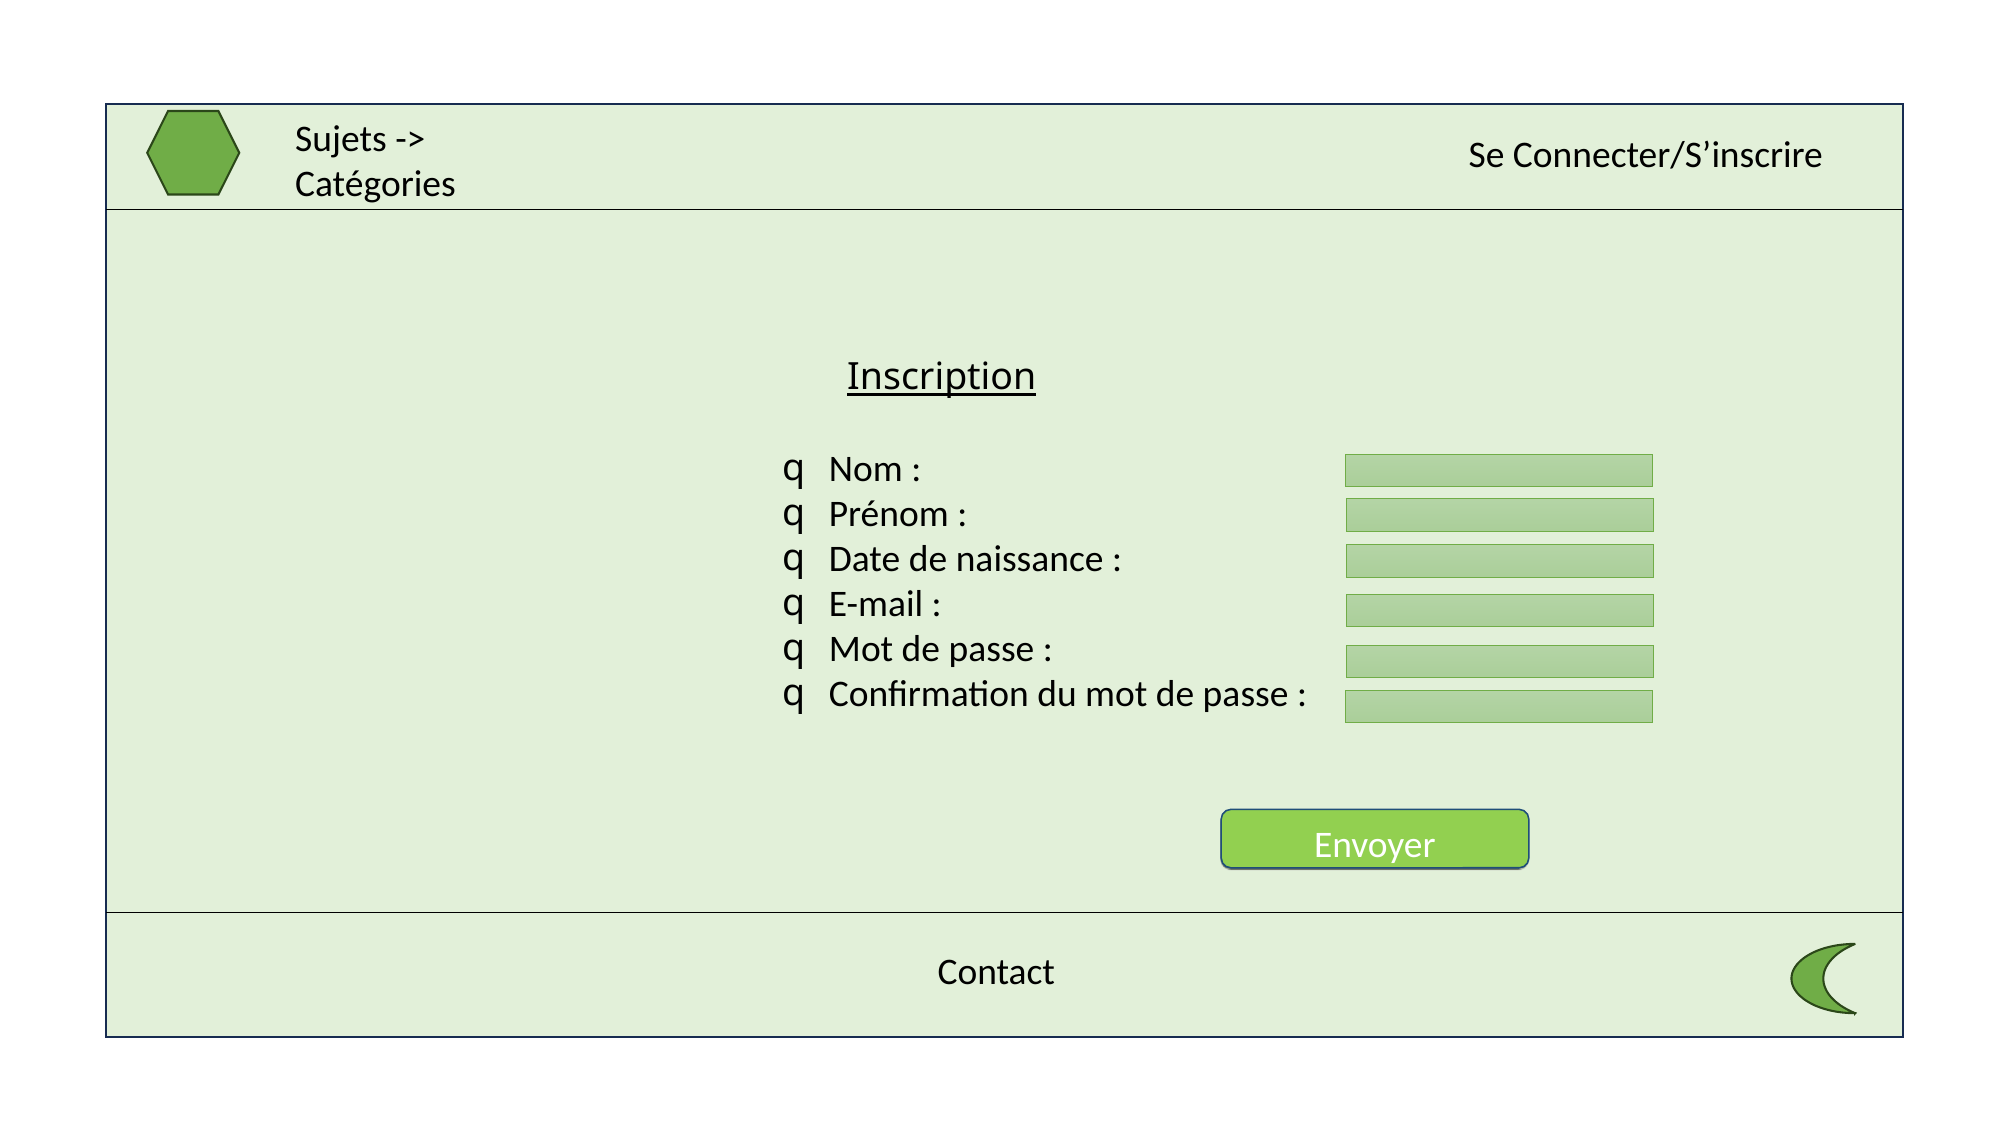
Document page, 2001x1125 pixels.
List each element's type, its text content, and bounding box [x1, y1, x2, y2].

text_box Nom : Prénom : Date de naissance : E-mail : Mot de passe : Confirmation du mot de passe : [767, 436, 1363, 725]
text_box [106, 104, 1903, 209]
text_box Se Connecter/S’inscrire [1323, 122, 1894, 184]
text_box [106, 913, 1903, 1037]
text_box Envoyer [1221, 809, 1529, 868]
text_box Inscription [832, 345, 1567, 406]
text_box [106, 210, 1903, 912]
text_box Sujets -> Catégories [280, 106, 516, 213]
text_box Contact [922, 939, 1087, 1001]
